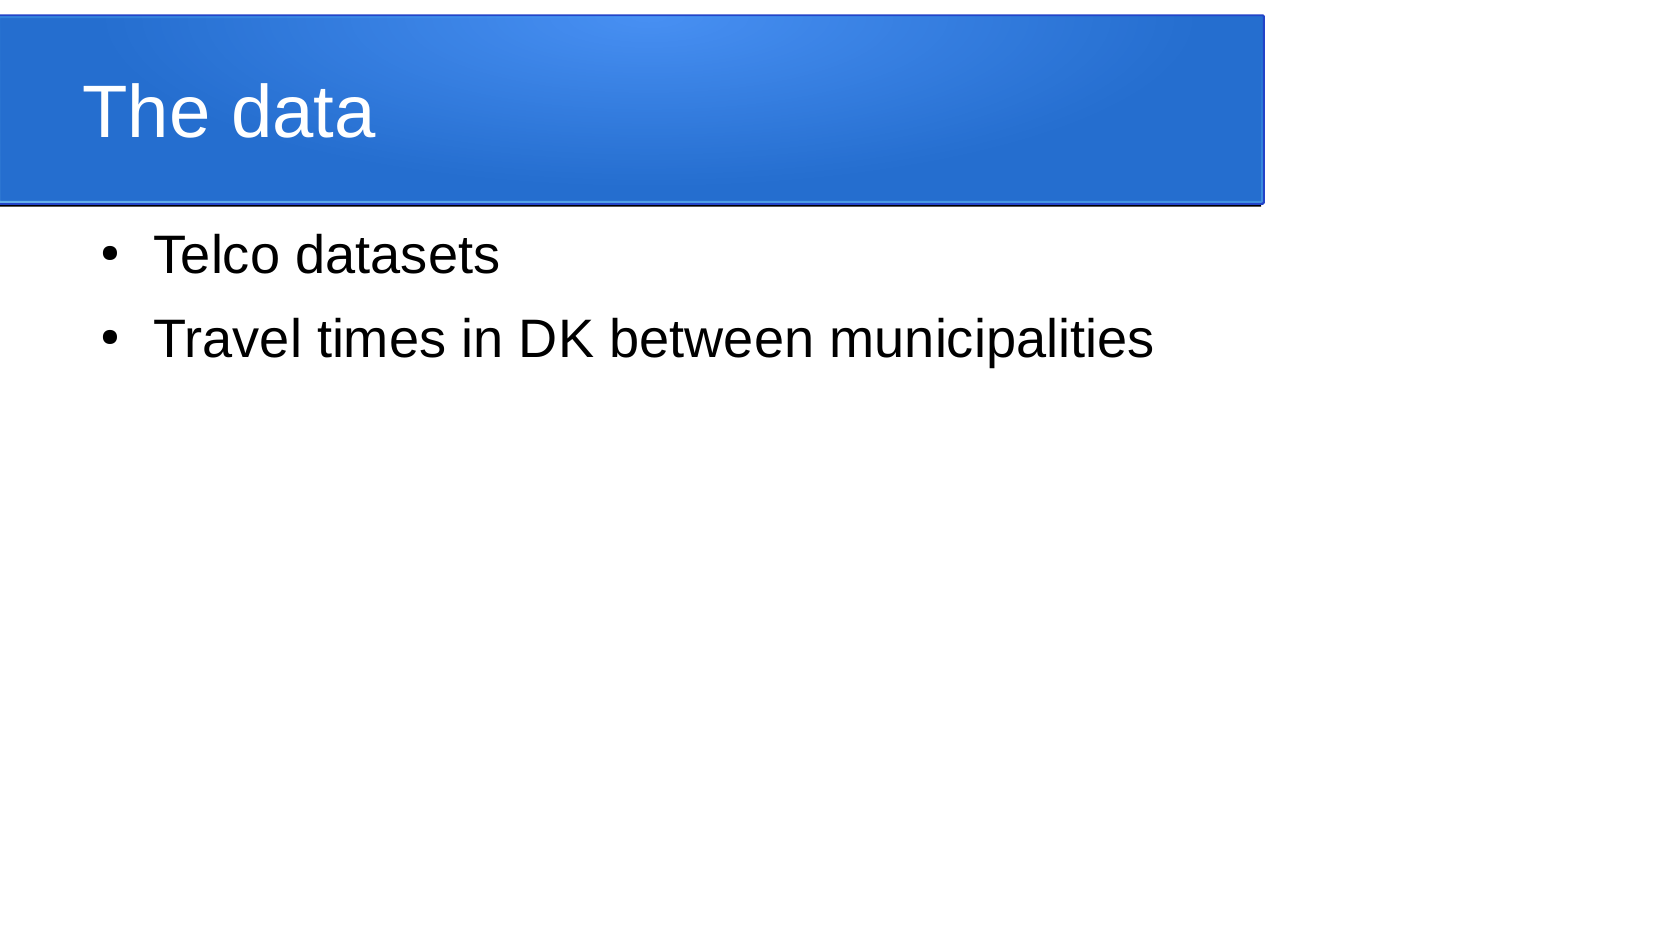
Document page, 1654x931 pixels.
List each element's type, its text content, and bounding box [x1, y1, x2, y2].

list Telco datasets Travel times in DK between municipalities [82, 224, 1571, 764]
title The data [82, 35, 1235, 189]
